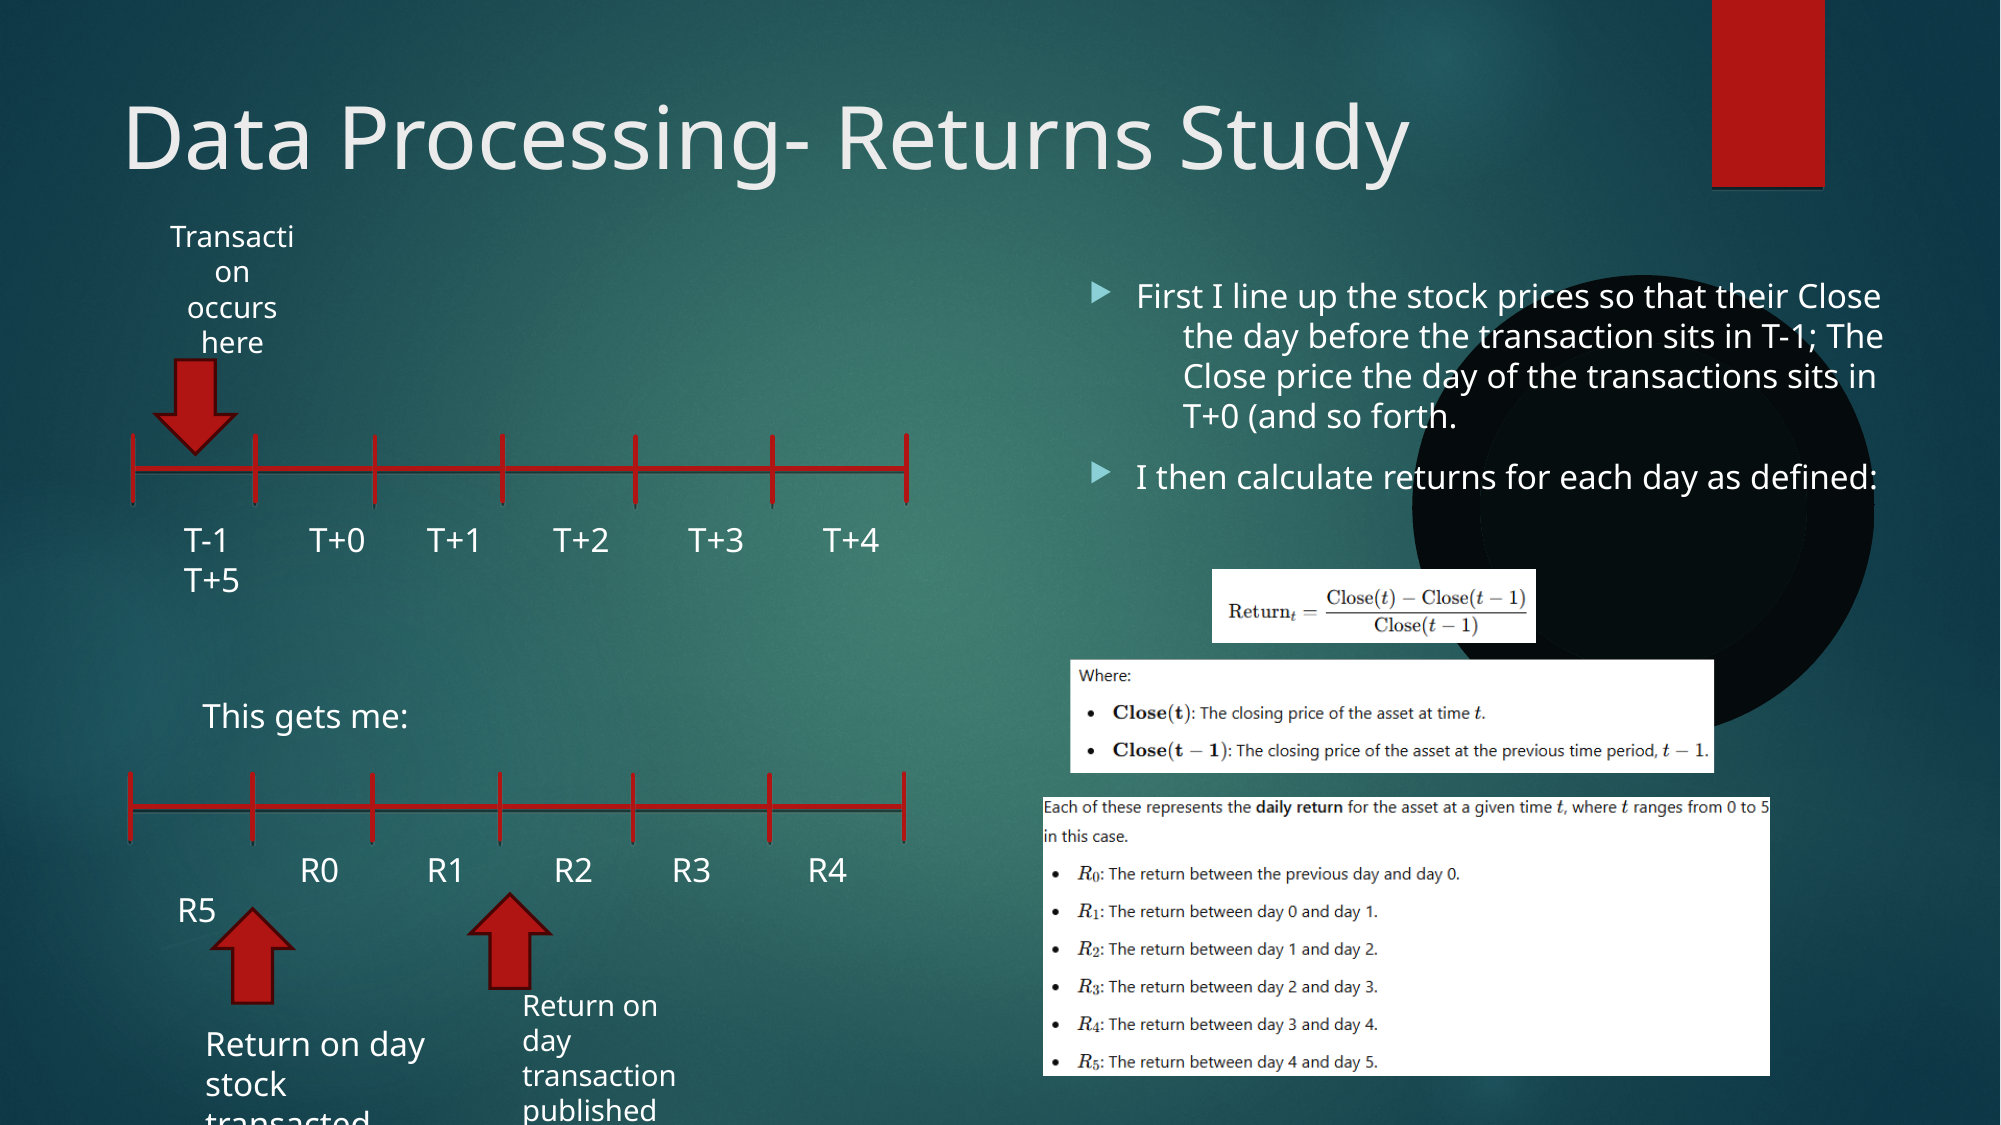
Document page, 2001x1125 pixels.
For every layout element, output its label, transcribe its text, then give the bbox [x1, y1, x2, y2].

text_box First I line up the stock prices so that their Close the day before the transaction sits in T-1; The Close price the day of the transactions sits in T+0 (and so forth. I then calculate returns for each day as defined: [924, 207, 1903, 660]
text_box [12, 667, 988, 838]
text_box [212, 908, 293, 1004]
text_box [470, 893, 550, 989]
text_box R0 R1 R2 R3 R4 R5 [12, 841, 988, 1012]
text_box Transaction occurs here [18, 210, 313, 368]
text_box T-1 T+0 T+1 T+2 T+3 T+4 T+5 [18, 511, 995, 682]
text_box Return on day transaction published [375, 979, 709, 1125]
title Data Processing- Returns Study [106, 74, 1649, 305]
text_box [155, 368, 236, 455]
text_box Return on day stock transacted [40, 1016, 375, 1125]
picture [1070, 569, 1715, 773]
text_box This gets me: [37, 688, 966, 846]
picture [1043, 797, 1770, 1076]
